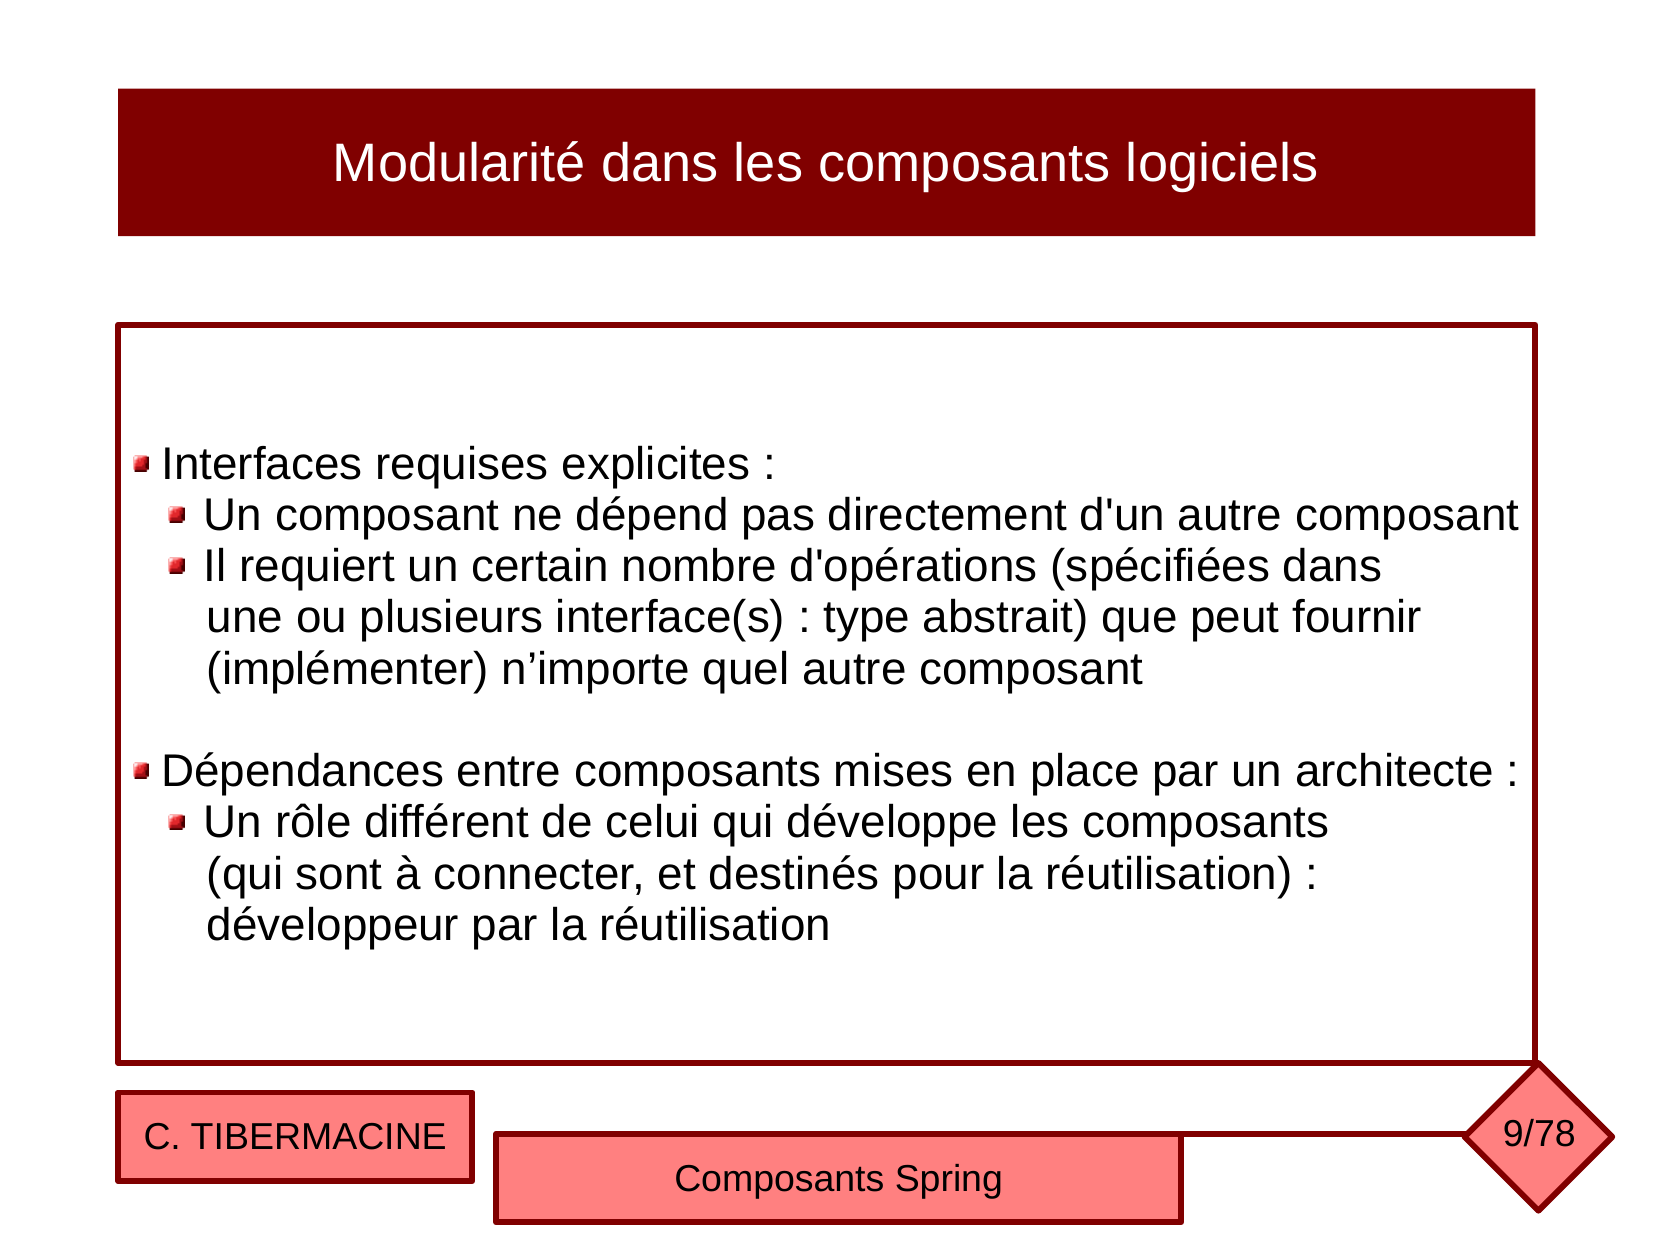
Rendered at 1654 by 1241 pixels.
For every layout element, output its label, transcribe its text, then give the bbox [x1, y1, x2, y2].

text_box [1464, 1113, 1488, 1161]
text_box [1607, 1131, 1613, 1143]
picture [168, 557, 185, 574]
text_box Composants Spring [496, 1133, 1182, 1223]
picture [133, 455, 149, 472]
text_box [1532, 1205, 1545, 1211]
picture [133, 762, 149, 779]
text_box [1496, 1062, 1581, 1105]
text_box Modularité dans les composants logiciels [118, 88, 1536, 237]
text_box <numéro>/78 [1488, 1105, 1607, 1205]
picture [168, 506, 185, 523]
text_box Interfaces requises explicites : Un composant ne dépend pas directement d'un autre composant Il requiert un certain nombre d'opérations (spécifiées dans une ou plusieurs interface(s) : type abstrait) que peut fournir (implémenter) n’importe quel autre composant Dépendances entre composants mises en place par un architecte : Un rôle différent de celui qui développe les composants (qui sont à connecter, et destinés pour la réutilisation) : développeur par la réutilisation [118, 324, 1536, 1063]
text_box C. TIBERMACINE [118, 1092, 473, 1182]
picture [168, 814, 185, 830]
